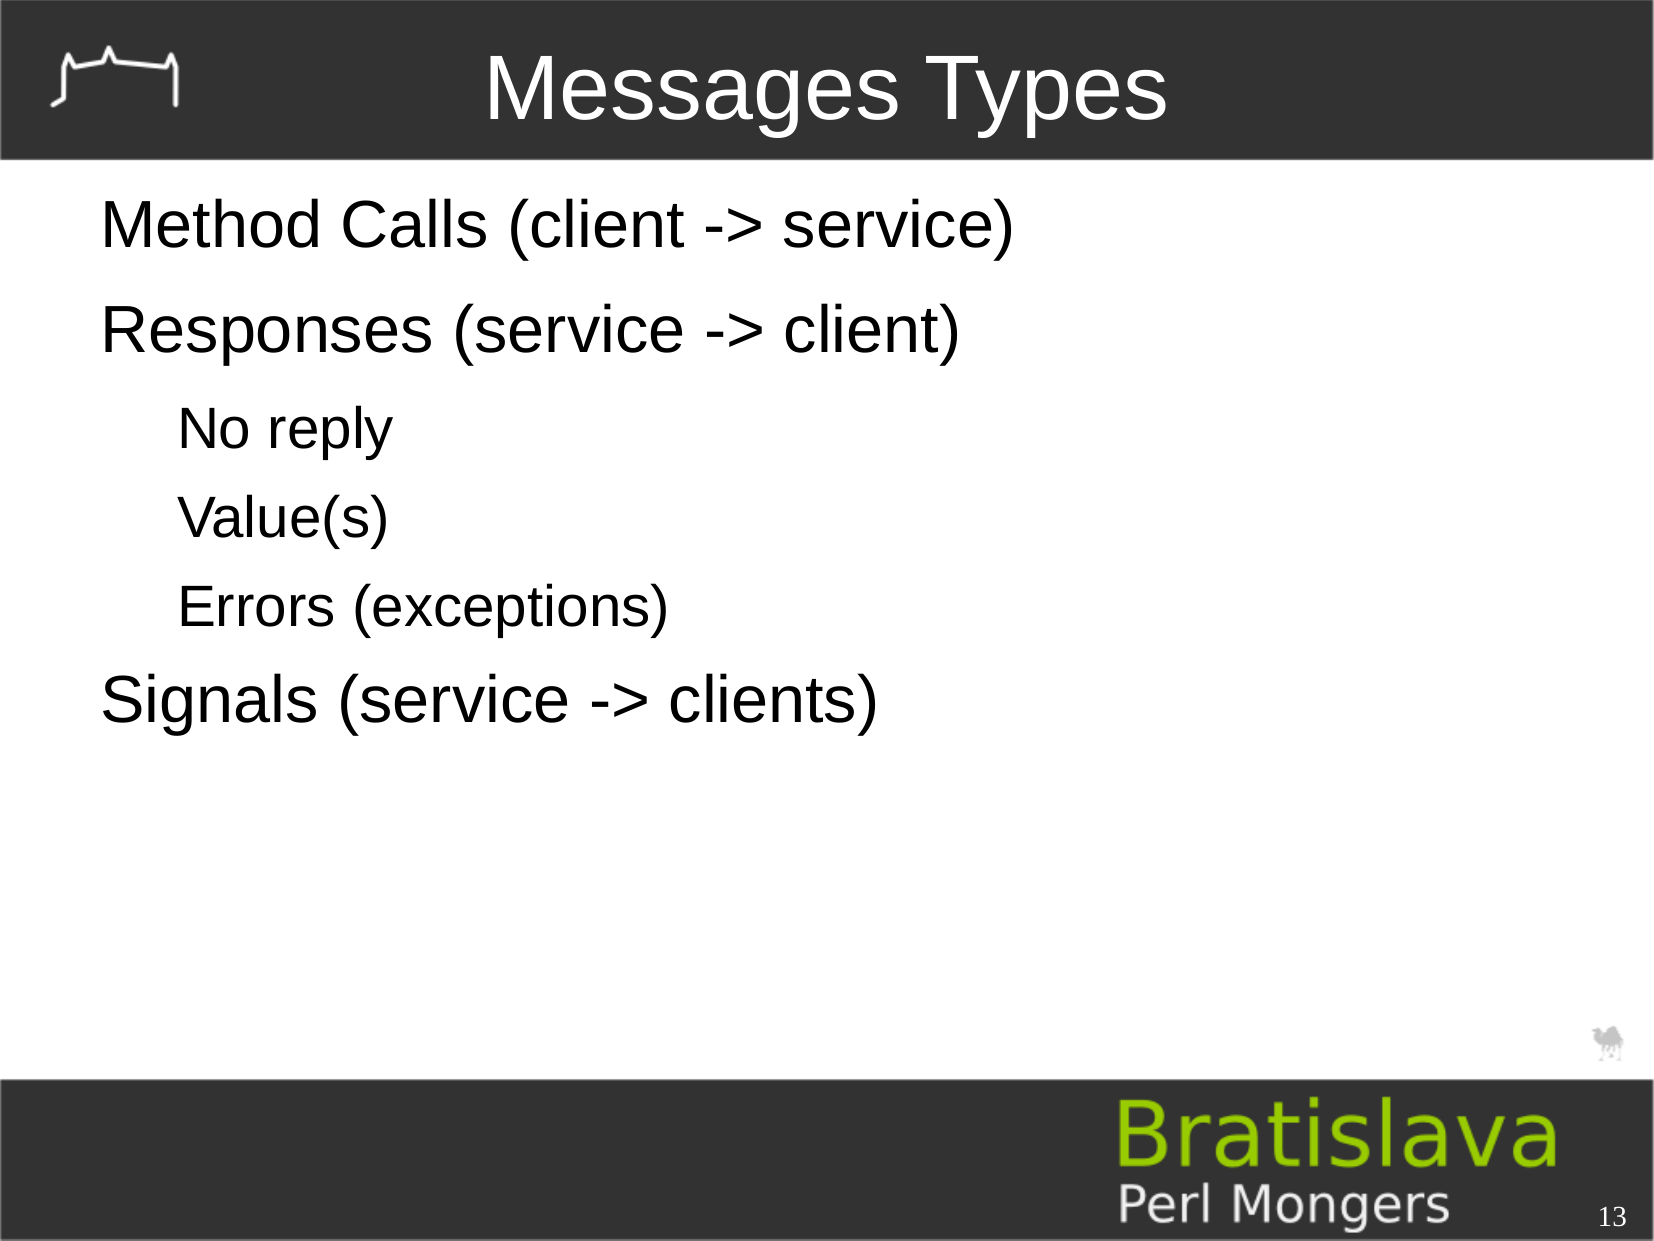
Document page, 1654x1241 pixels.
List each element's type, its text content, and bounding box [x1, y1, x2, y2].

title Messages Types [76, 36, 1577, 140]
picture [0, 0, 1654, 1241]
list Method Calls (client -> service) Responses (service -> client) No reply Value(s) Errors (exceptions) Signals (service -> clients) [82, 187, 1576, 1051]
